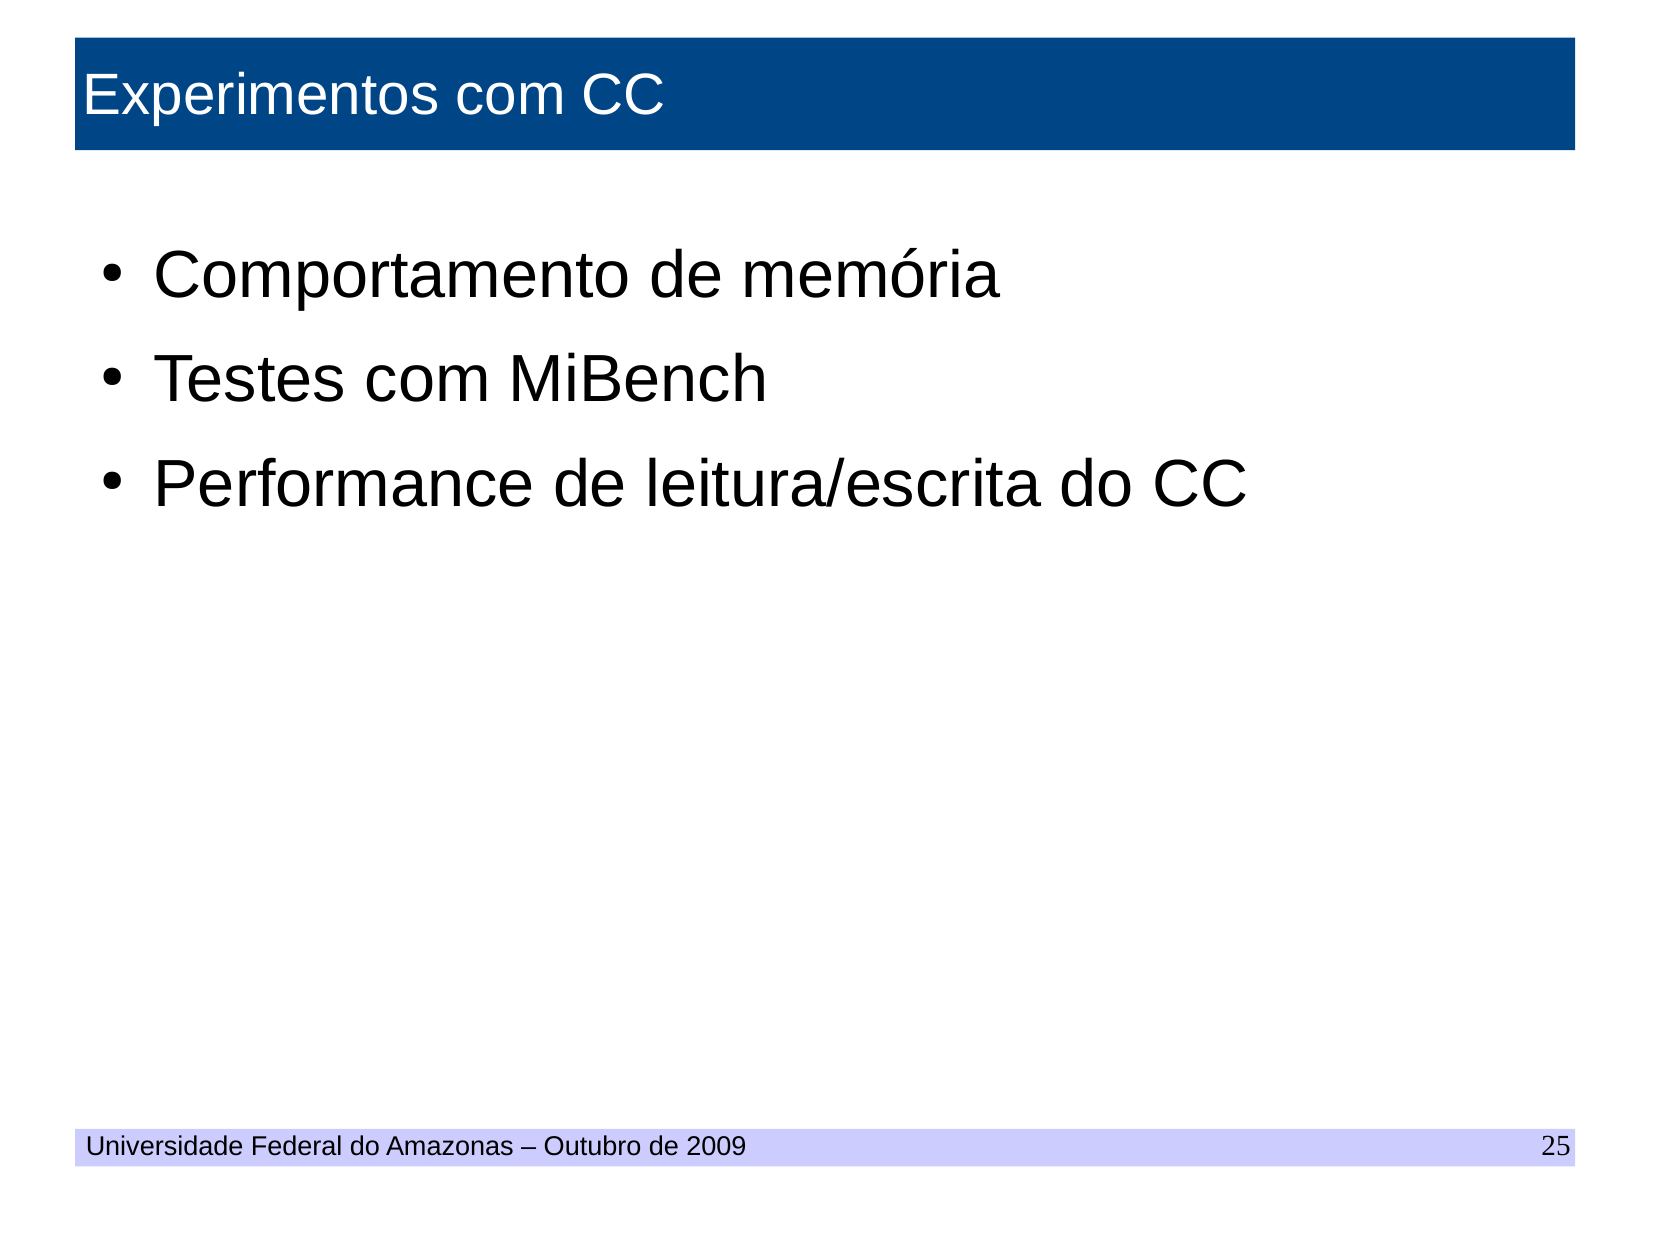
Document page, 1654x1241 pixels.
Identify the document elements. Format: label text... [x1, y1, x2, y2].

title Experimentos com CC [82, 43, 1571, 145]
list Comportamento de memória Testes com MiBench Performance de leitura/escrita do CC [82, 237, 1571, 1056]
